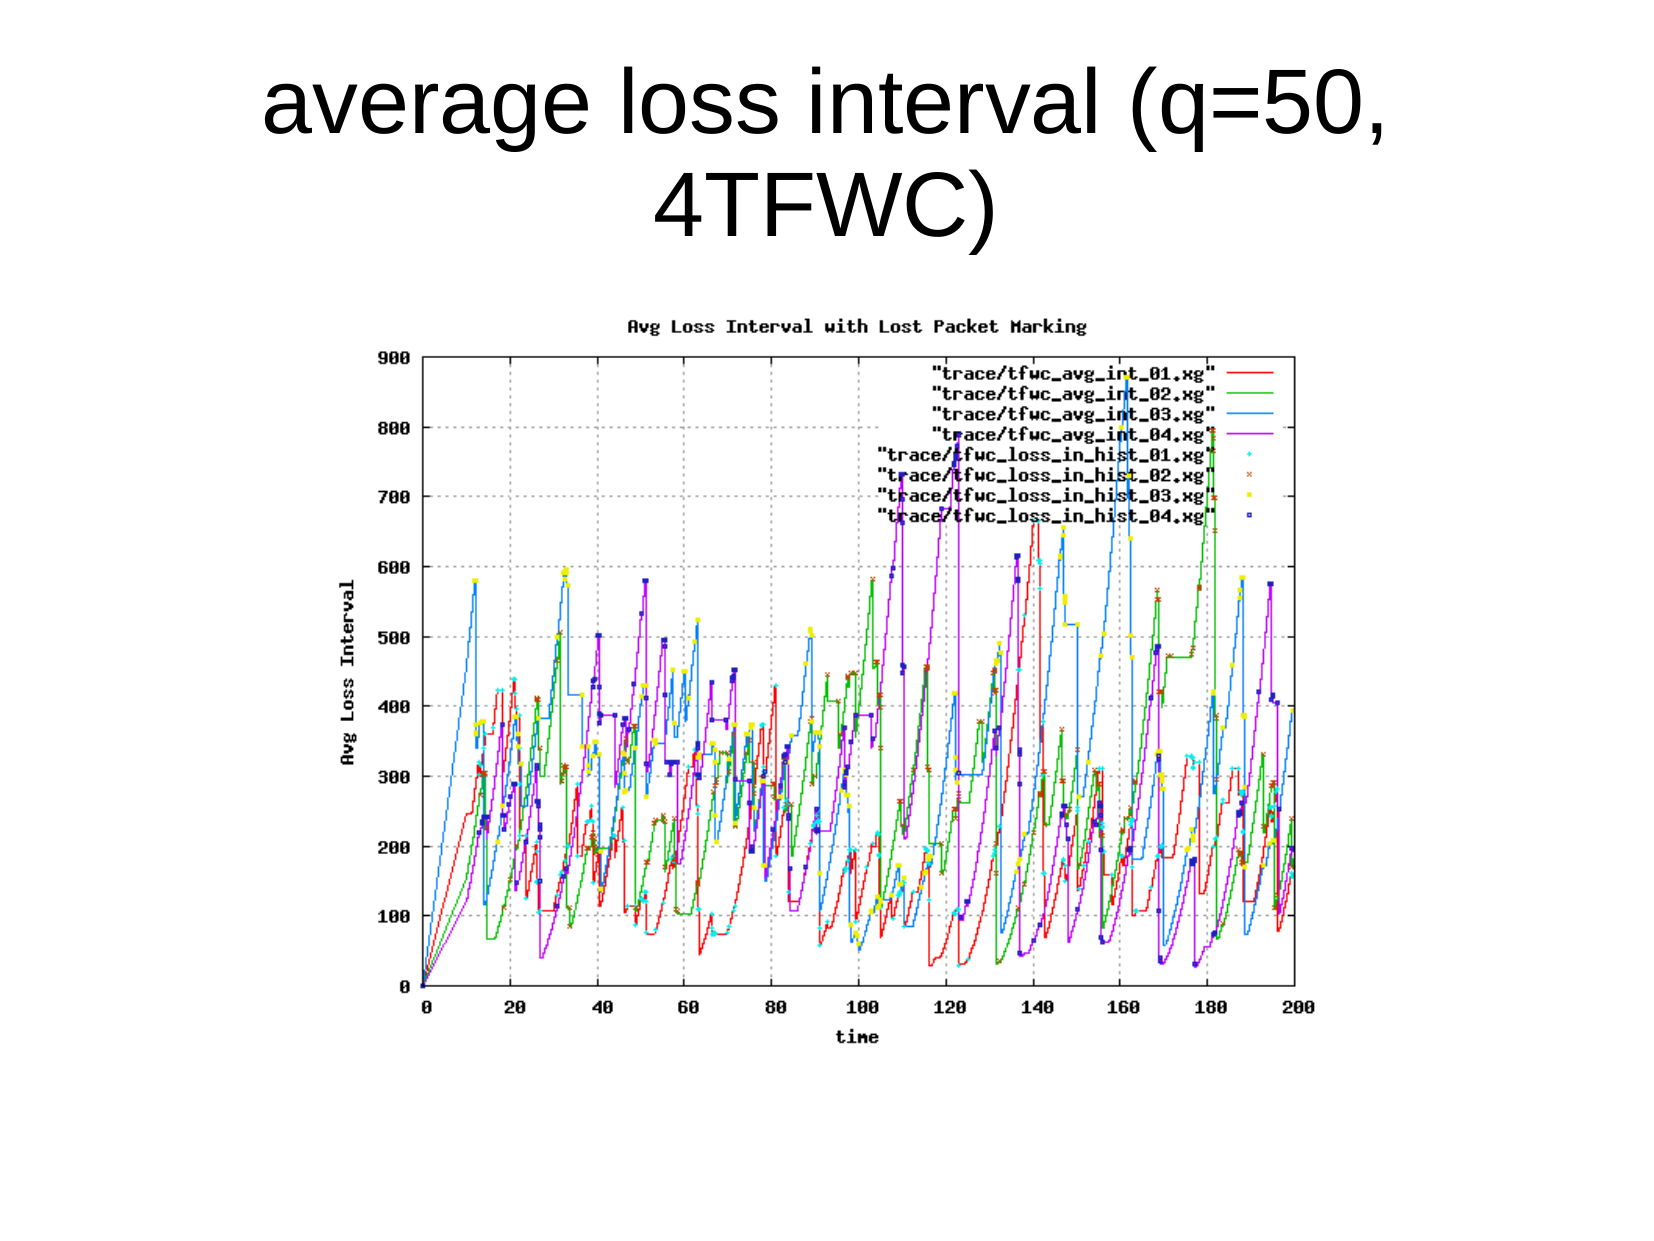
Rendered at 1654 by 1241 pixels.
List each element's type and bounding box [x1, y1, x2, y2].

picture [327, 297, 1327, 1048]
